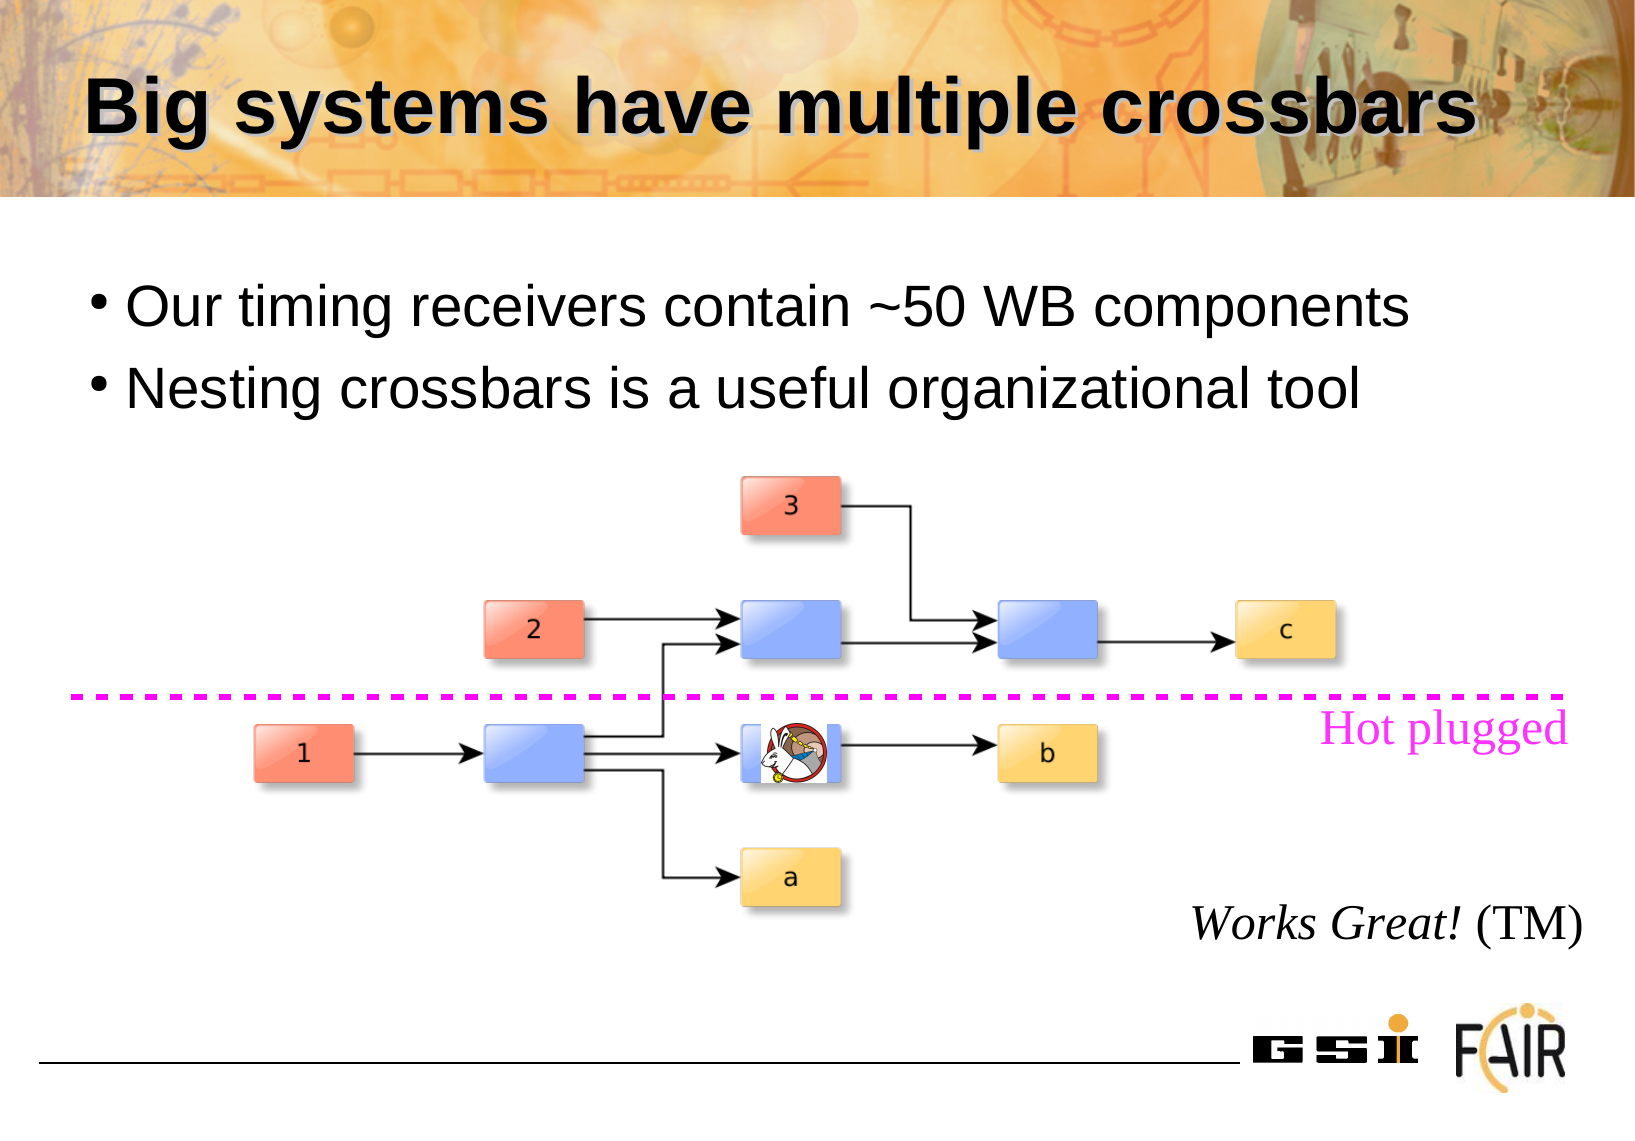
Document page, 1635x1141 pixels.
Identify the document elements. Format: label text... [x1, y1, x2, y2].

picture [236, 459, 1354, 924]
subtitle Our timing receivers contain ~50 WB components Nesting crossbars is a useful organizational tool [88, 244, 1560, 443]
picture [1456, 1003, 1565, 1093]
picture [1253, 1014, 1418, 1063]
picture [0, 0, 1635, 197]
text_box Works Great! (TM) [1174, 881, 1593, 957]
text_box Hot plugged [1305, 686, 1584, 762]
title Big systems have multiple crossbars [68, 12, 1570, 191]
